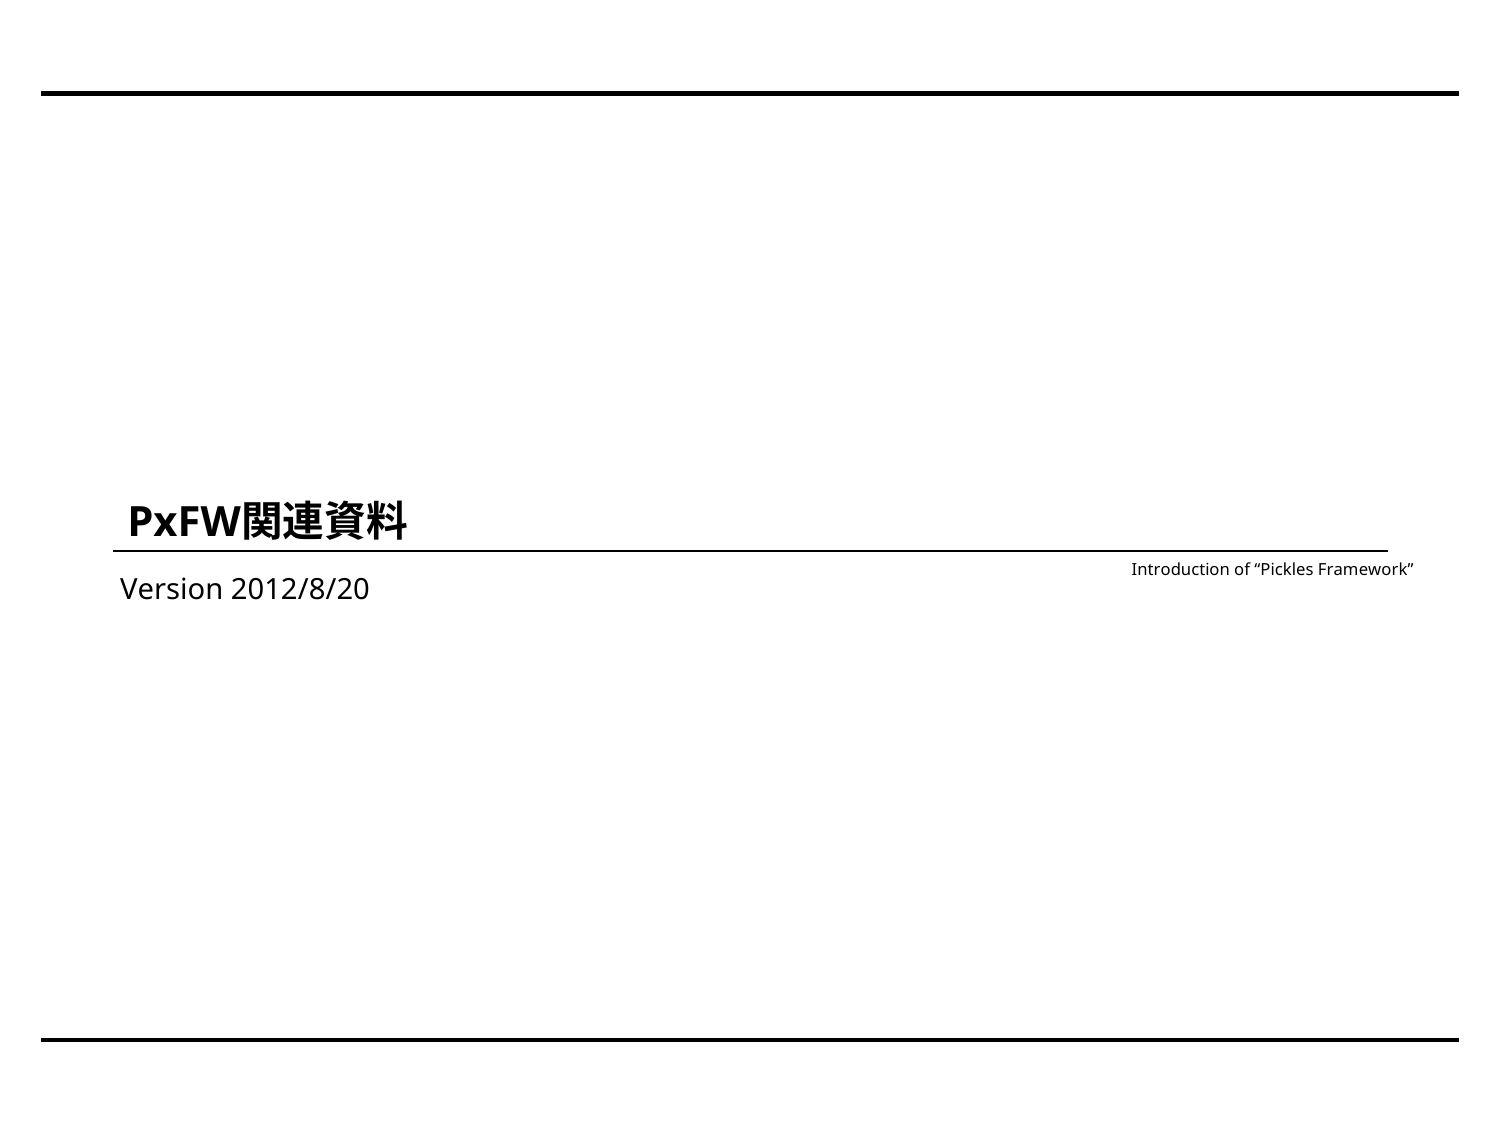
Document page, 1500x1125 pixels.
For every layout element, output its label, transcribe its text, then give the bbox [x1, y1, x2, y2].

title PxFW関連資料 [112, 479, 1388, 558]
text_box Introduction of “Pickles Framework” [1116, 551, 1441, 587]
text_box Version 2012/8/20 [105, 562, 386, 613]
